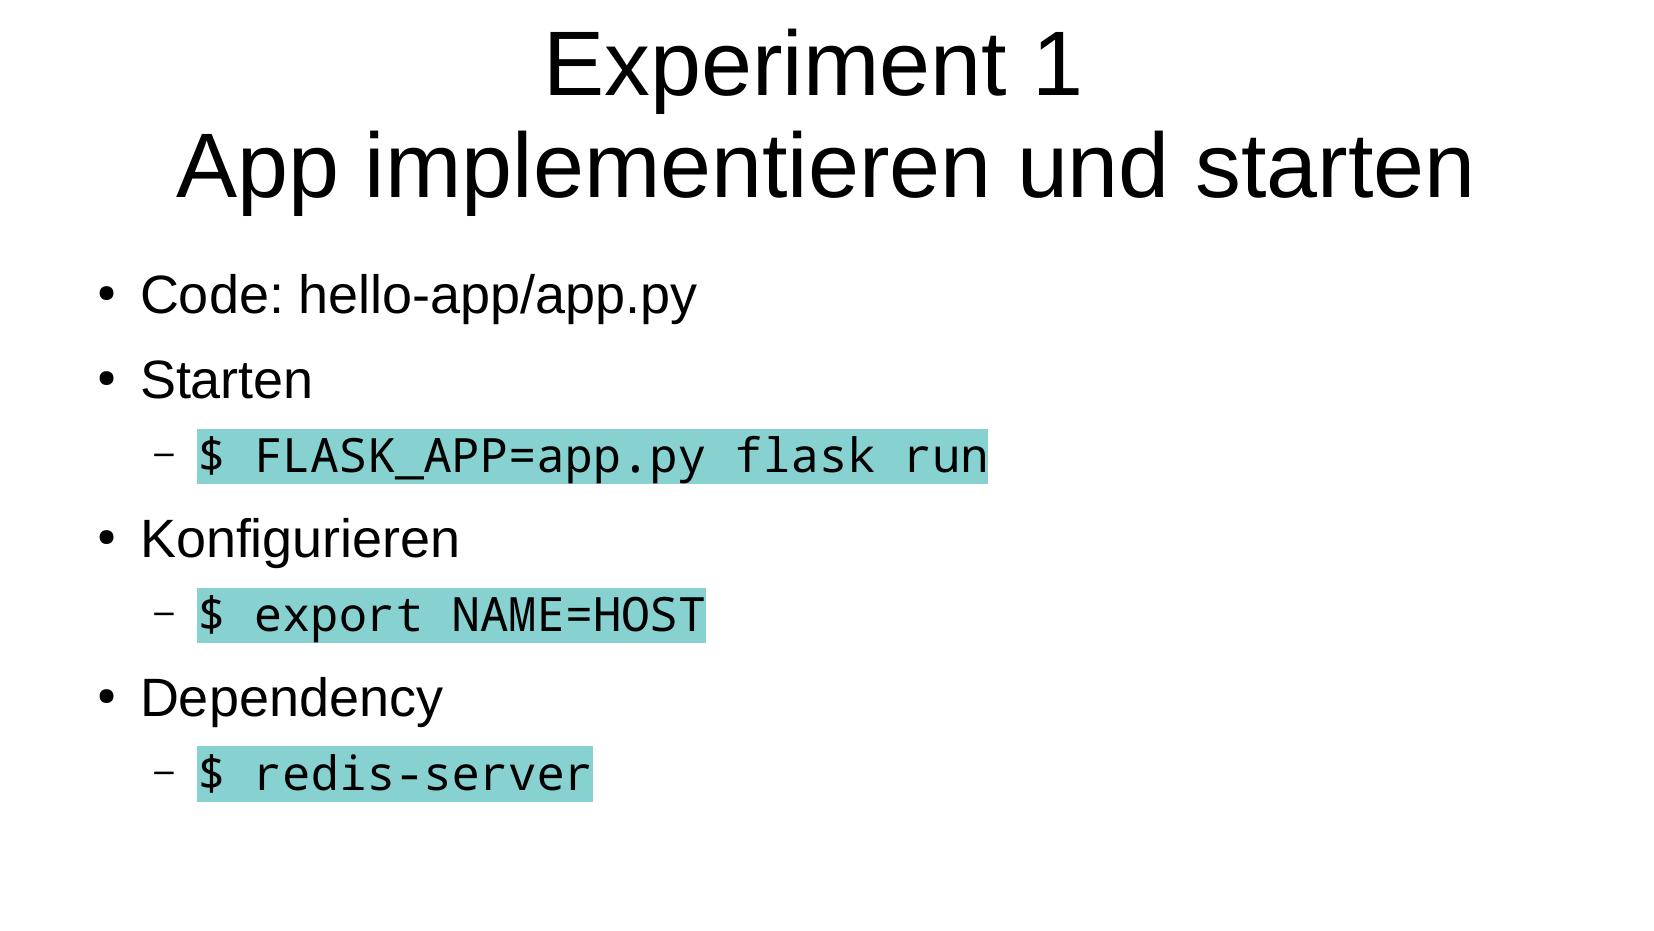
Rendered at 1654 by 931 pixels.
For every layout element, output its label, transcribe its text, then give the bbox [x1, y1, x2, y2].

title Experiment 1 App implementieren und starten [82, 12, 1571, 218]
list Code: hello-app/app.py Starten $ FLASK_APP=app.py flask run Konfigurieren $ export NAME=HOST Dependency $ redis-server [82, 264, 1571, 805]
